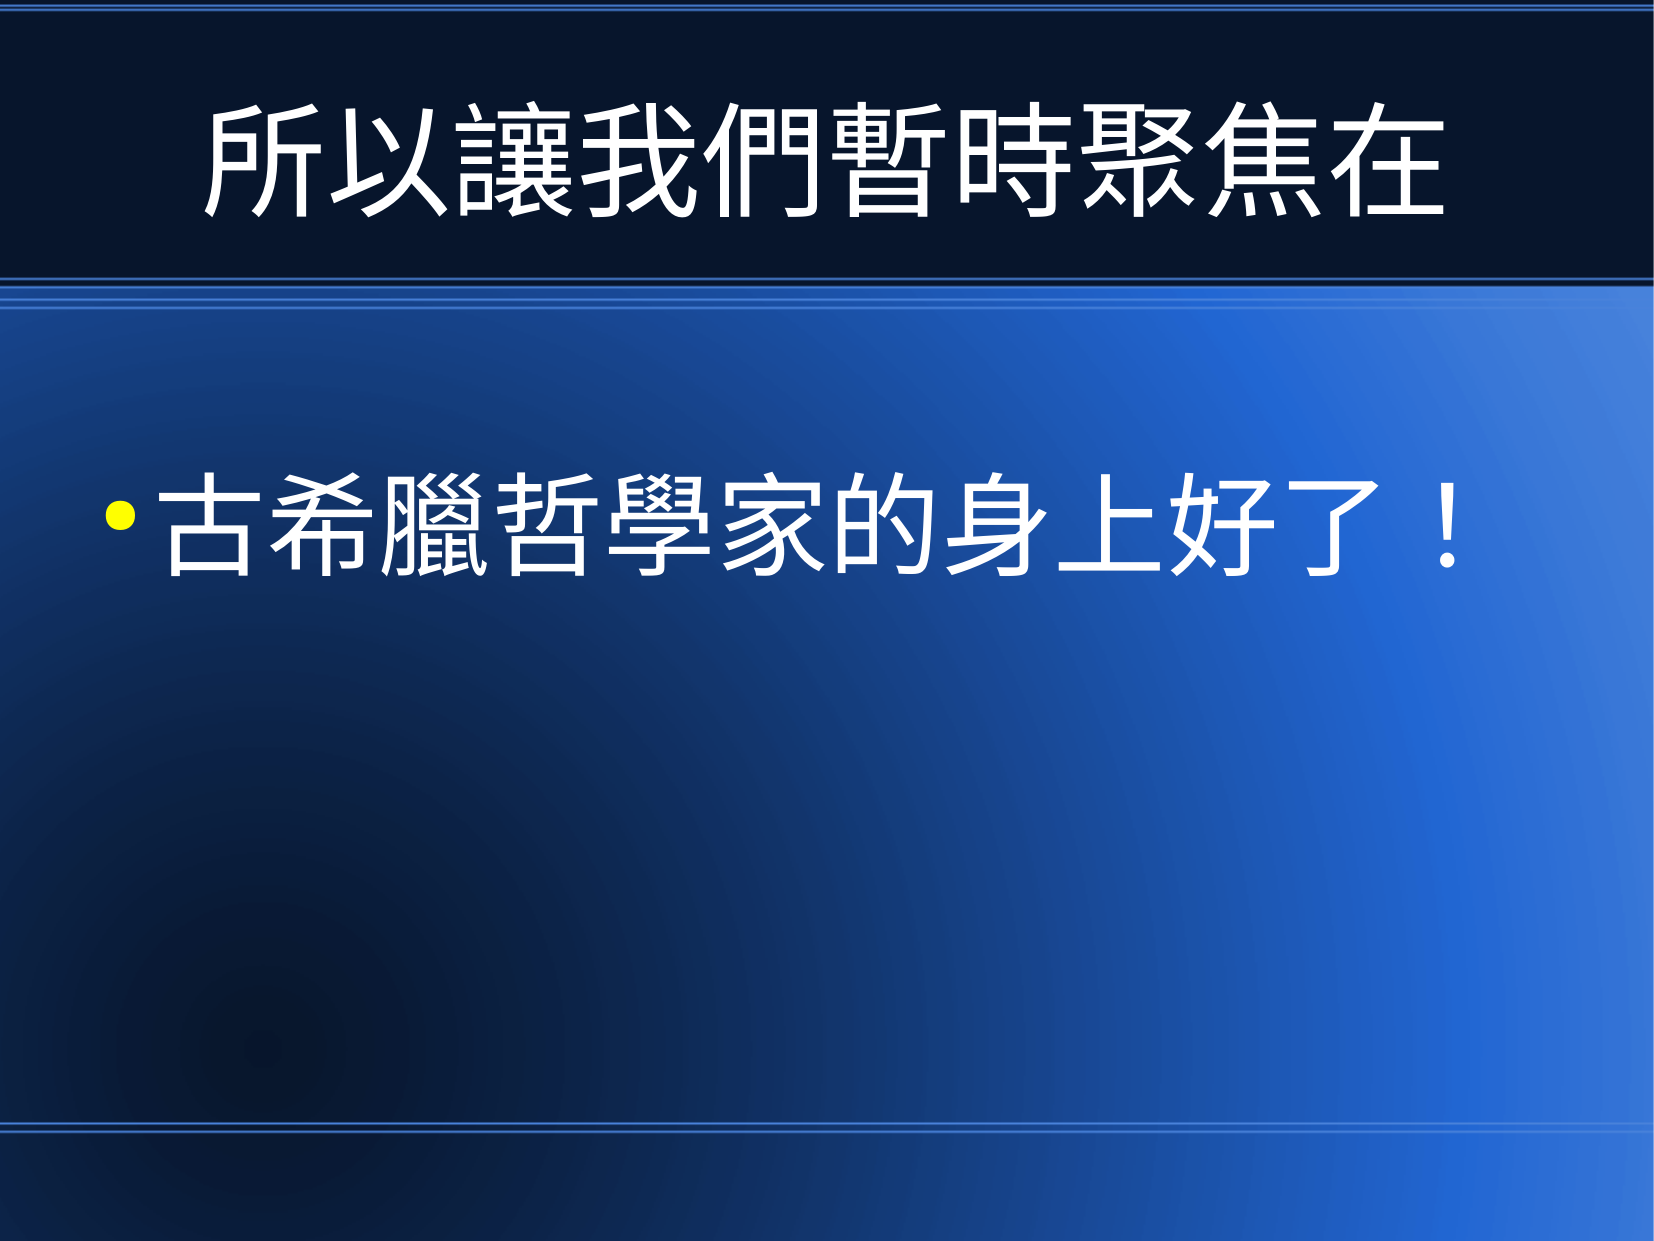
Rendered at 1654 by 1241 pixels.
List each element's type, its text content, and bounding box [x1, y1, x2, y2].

title 所以讓我們暫時聚焦在 [82, 49, 1571, 257]
list 古希臘哲學家的身上好了！ [82, 355, 1571, 1241]
picture [0, 0, 1654, 1241]
